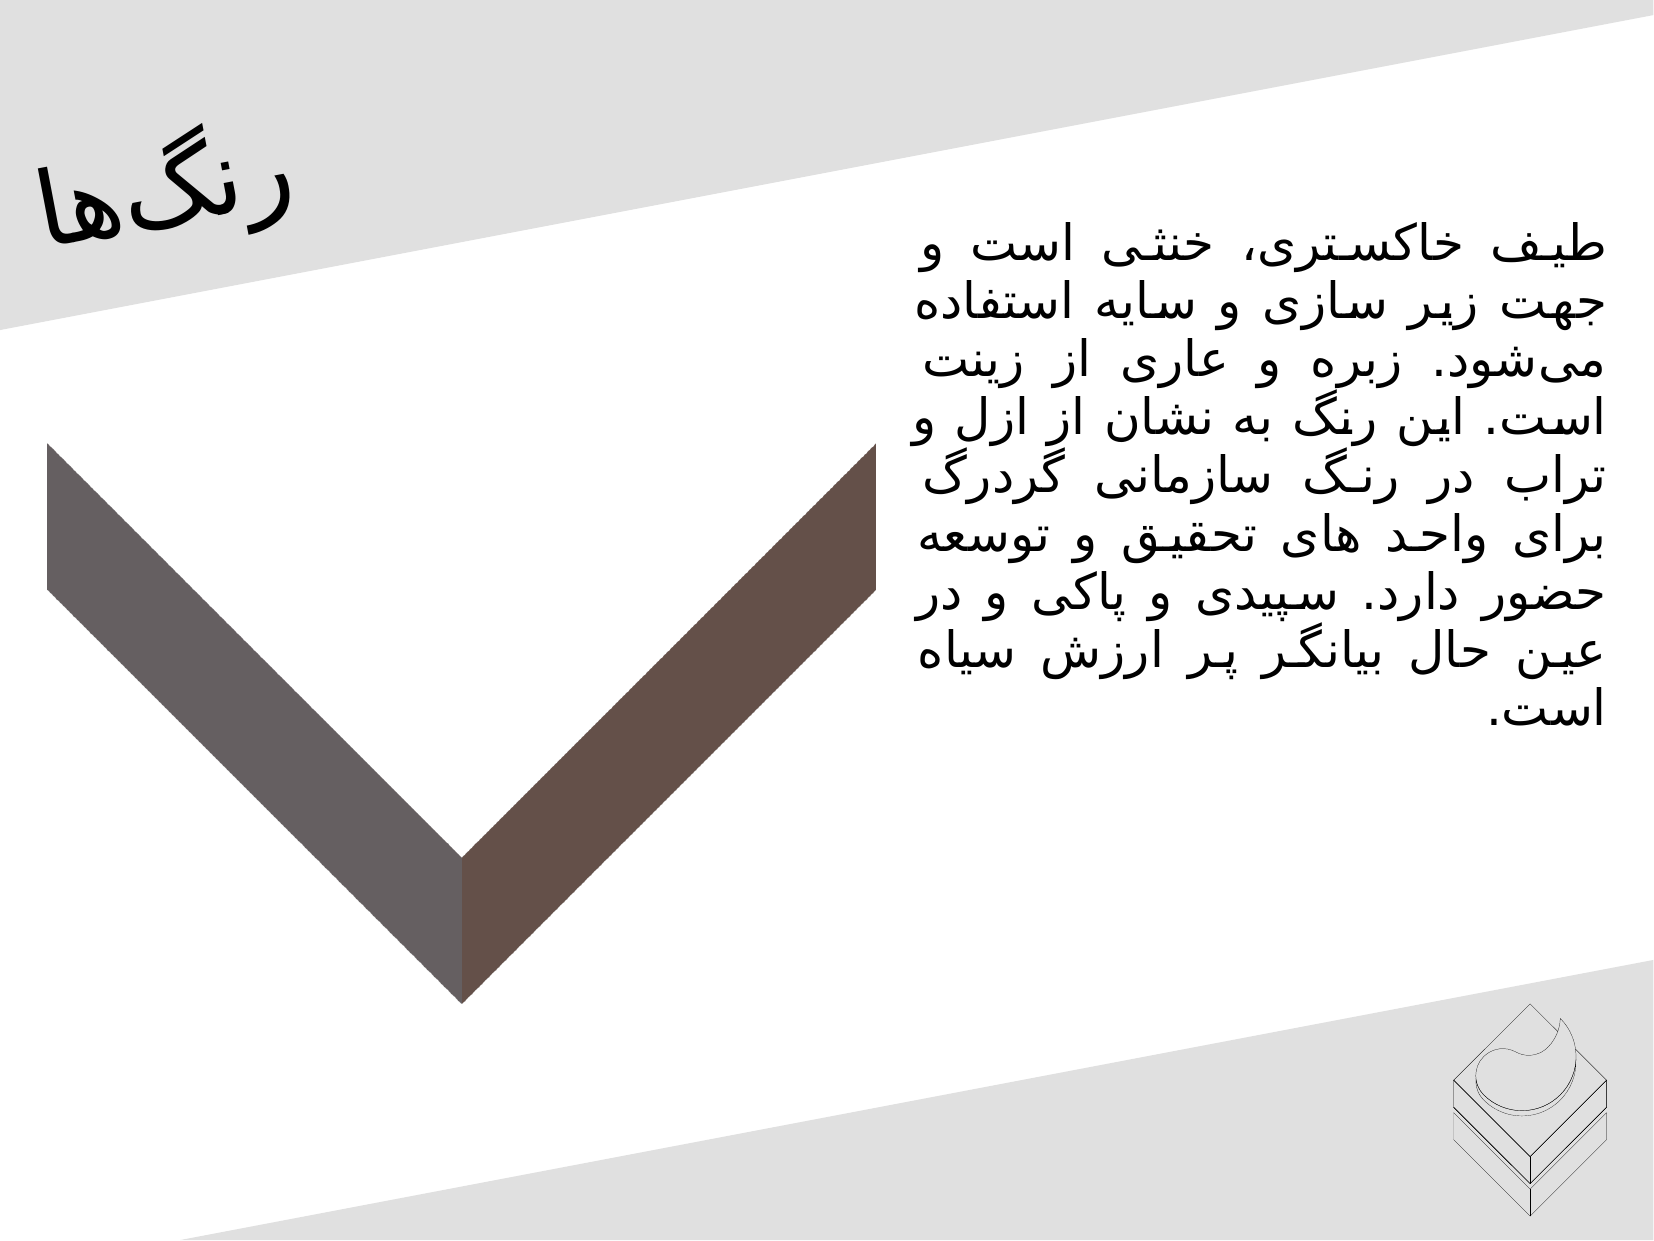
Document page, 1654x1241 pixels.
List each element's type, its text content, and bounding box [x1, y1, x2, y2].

list طیف خاکستری، خنثی است و جهت زیر سازی و سایه استفاده می‌شود. زبره و عاری از زینت است. این رنگ به نشان از ازل و تراب در رنگ سازمانی گردرگ برای واحد های تحقیق و توسعه حضور دارد. سپیدی و پاکی و در عین حال بیانگر پر ارزش سیاه است. [909, 213, 1607, 933]
picture [47, 153, 876, 1004]
title رنگ‌ها [16, 0, 1518, 270]
